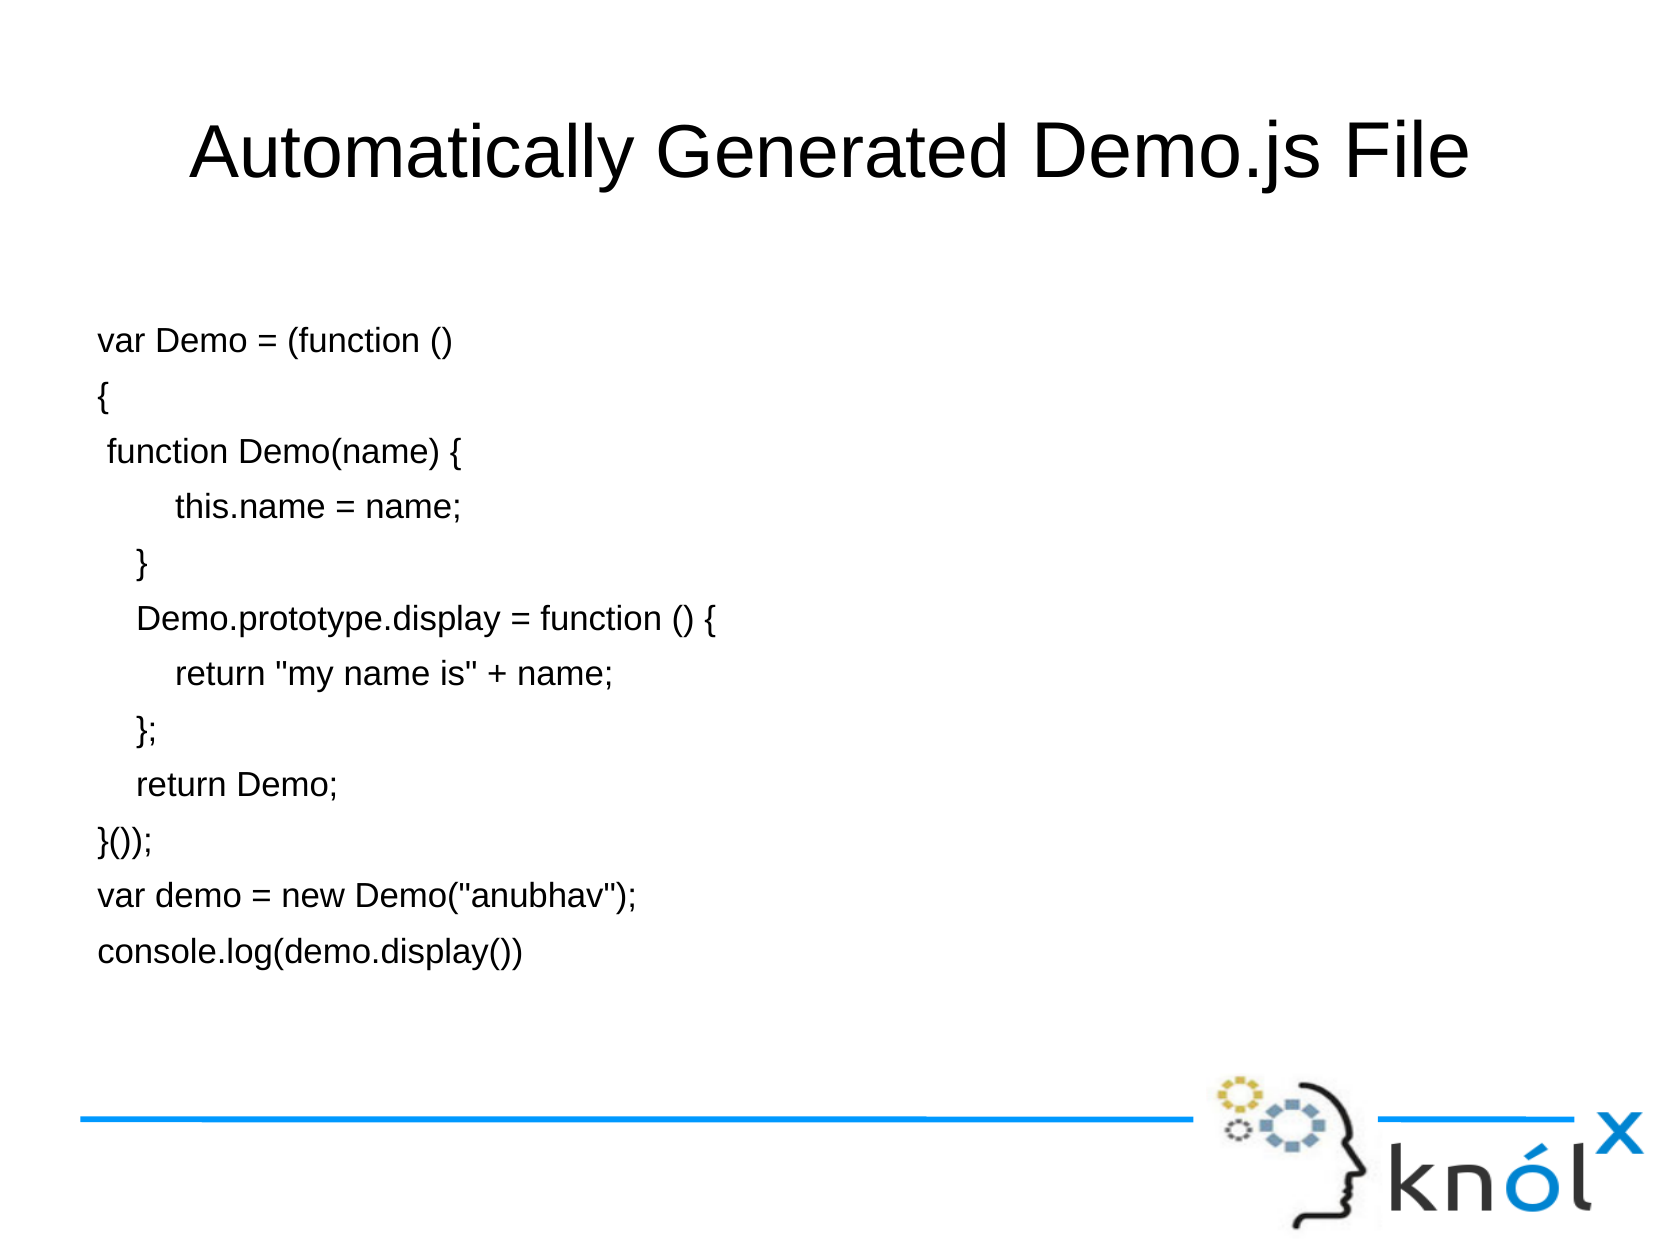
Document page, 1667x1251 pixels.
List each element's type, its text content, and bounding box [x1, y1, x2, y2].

list var Demo = (function () { function Demo(name) { this.name = name; } Demo.prototype.display = function () { return "my name is" + name; }; return Demo; }()); var demo = new Demo("anubhav"); console.log(demo.display()) [86, 261, 1548, 981]
picture [1205, 1073, 1655, 1239]
title Automatically Generated Demo.js File [83, 49, 1578, 253]
